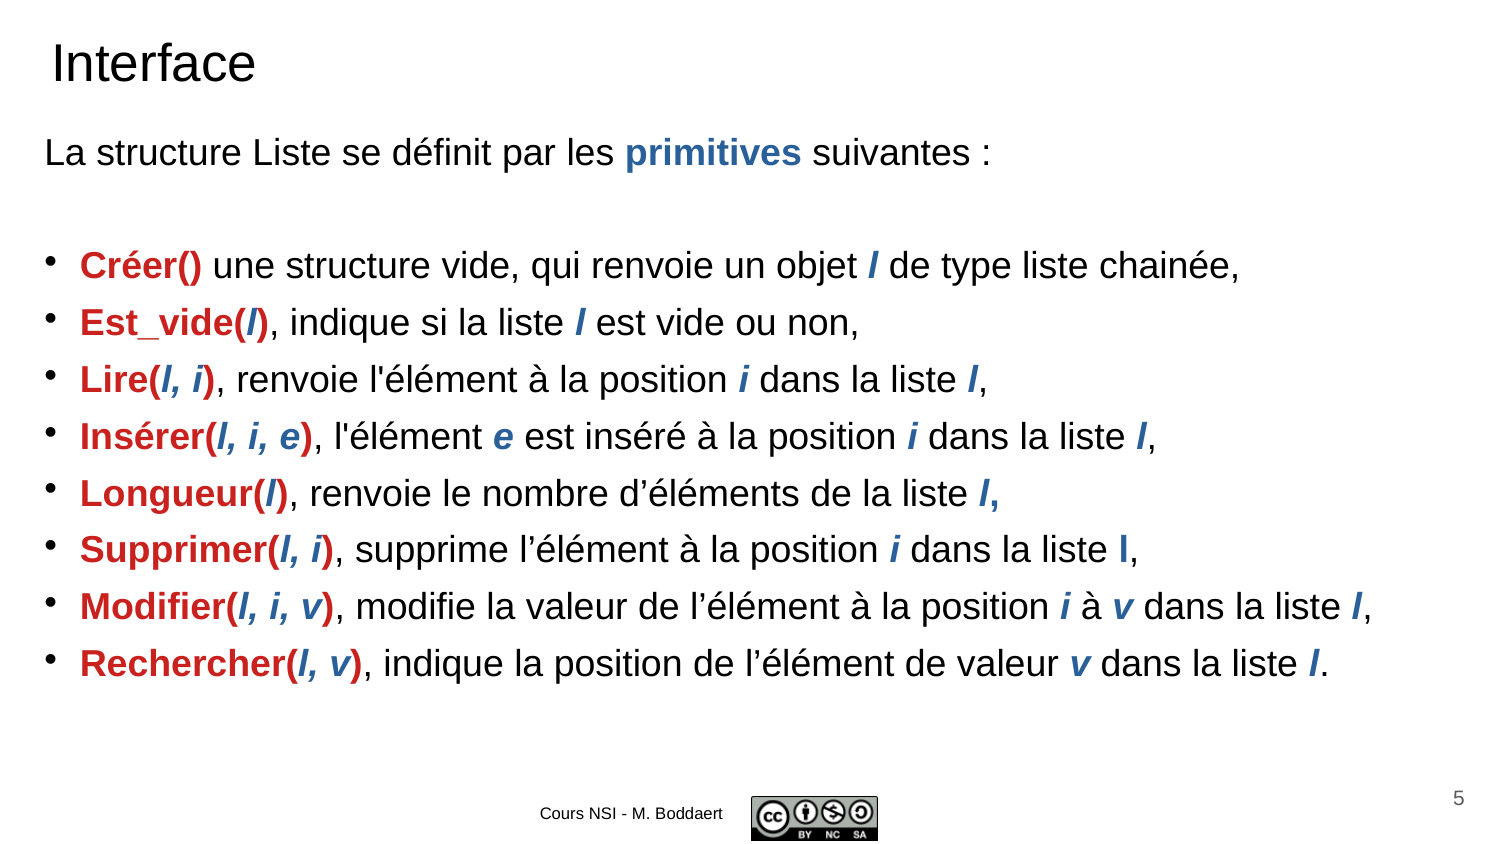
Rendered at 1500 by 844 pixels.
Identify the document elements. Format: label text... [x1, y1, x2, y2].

picture [751, 796, 878, 841]
slide_number <numéro> [1389, 764, 1480, 830]
text_box La structure Liste se définit par les primitives suivantes : Créer() une structure vide, qui renvoie un objet l de type liste chainée, Est_vide(l), indique si la liste l est vide ou non, Lire(l, i), renvoie l'élément à la position i dans la liste l, Insérer(l, i, e), l'élément e est inséré à la position i dans la liste l, Longueur(l), renvoie le nombre d’éléments de la liste l, Supprimer(l, i), supprime l’élément à la position i dans la liste l, Modifier(l, i, v), modifie la valeur de l’élément à la position i à v dans la liste l, Rechercher(l, v), indique la position de l’élément de valeur v dans la liste l. [29, 120, 1477, 760]
title Interface [51, 13, 1449, 108]
